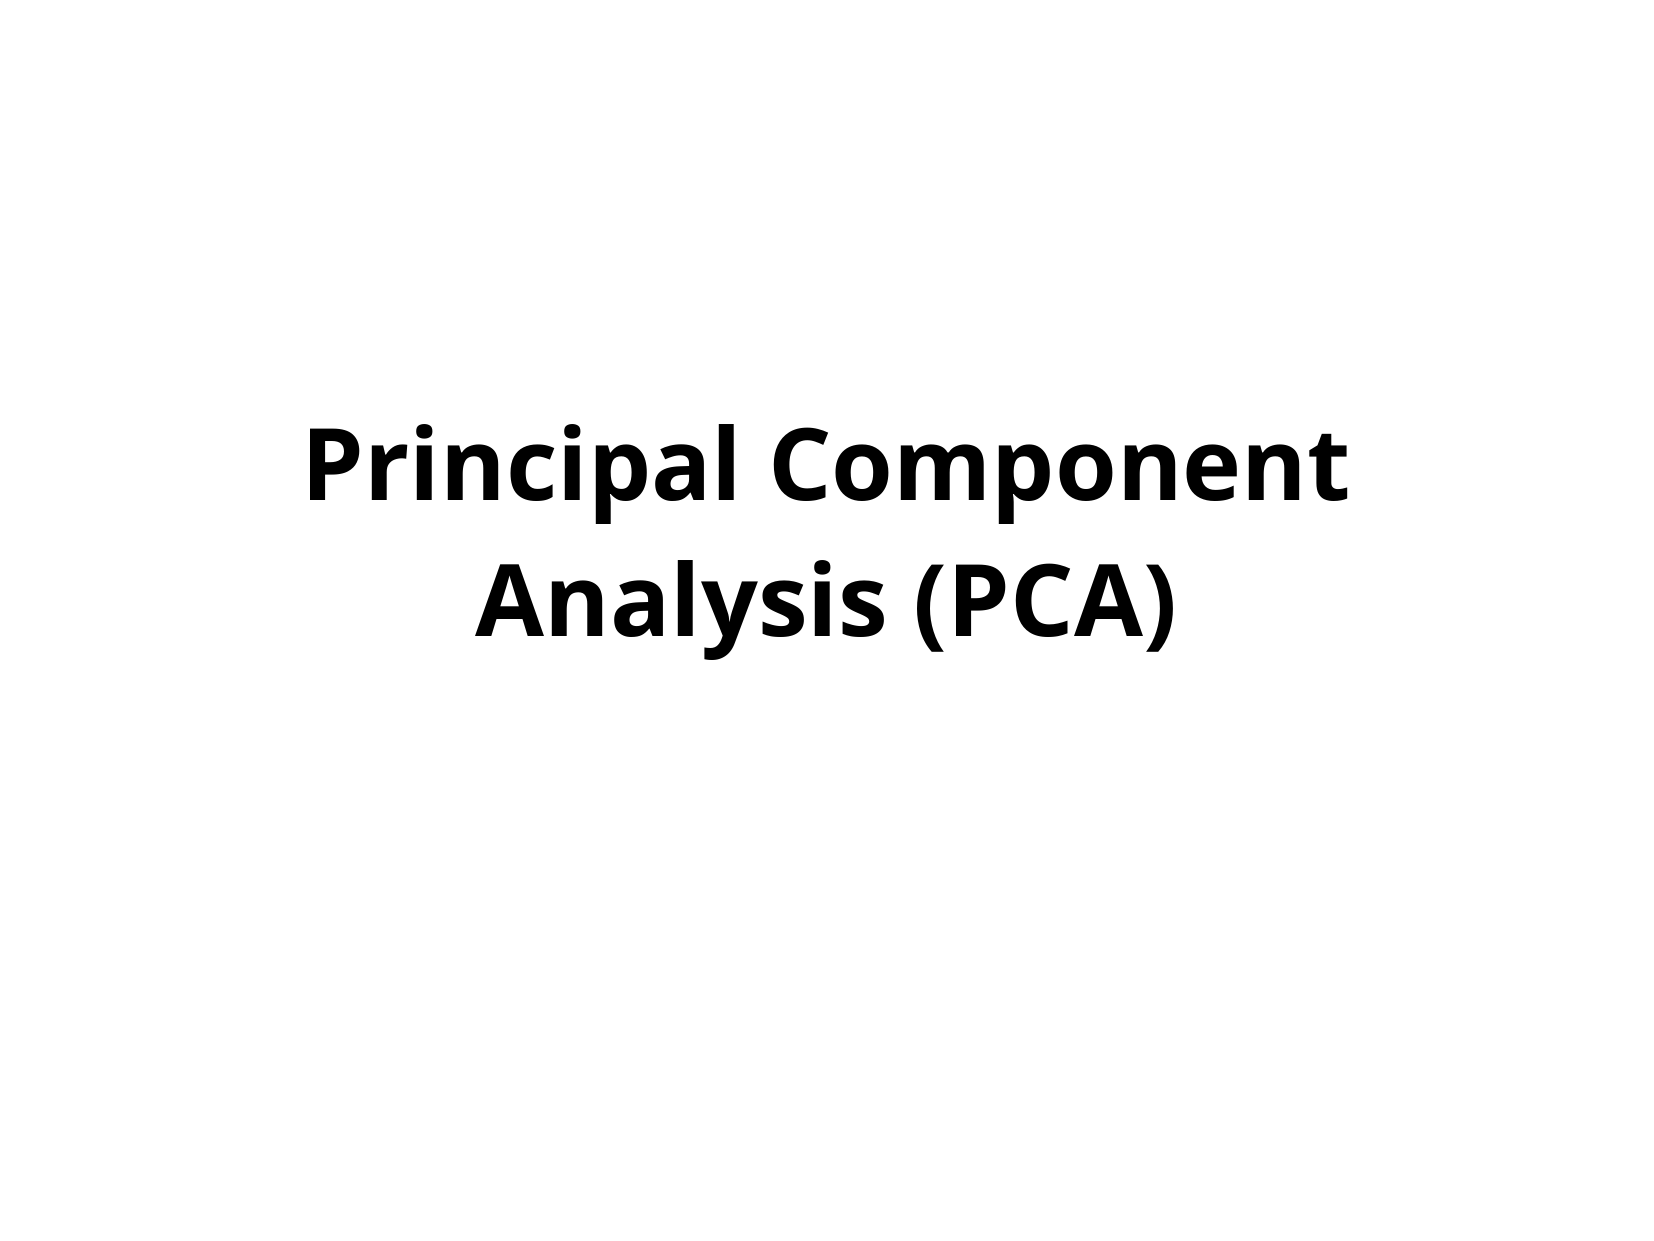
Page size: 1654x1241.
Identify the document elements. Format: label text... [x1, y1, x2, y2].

subtitle Principal Component Analysis (PCA) [82, 49, 1571, 1010]
